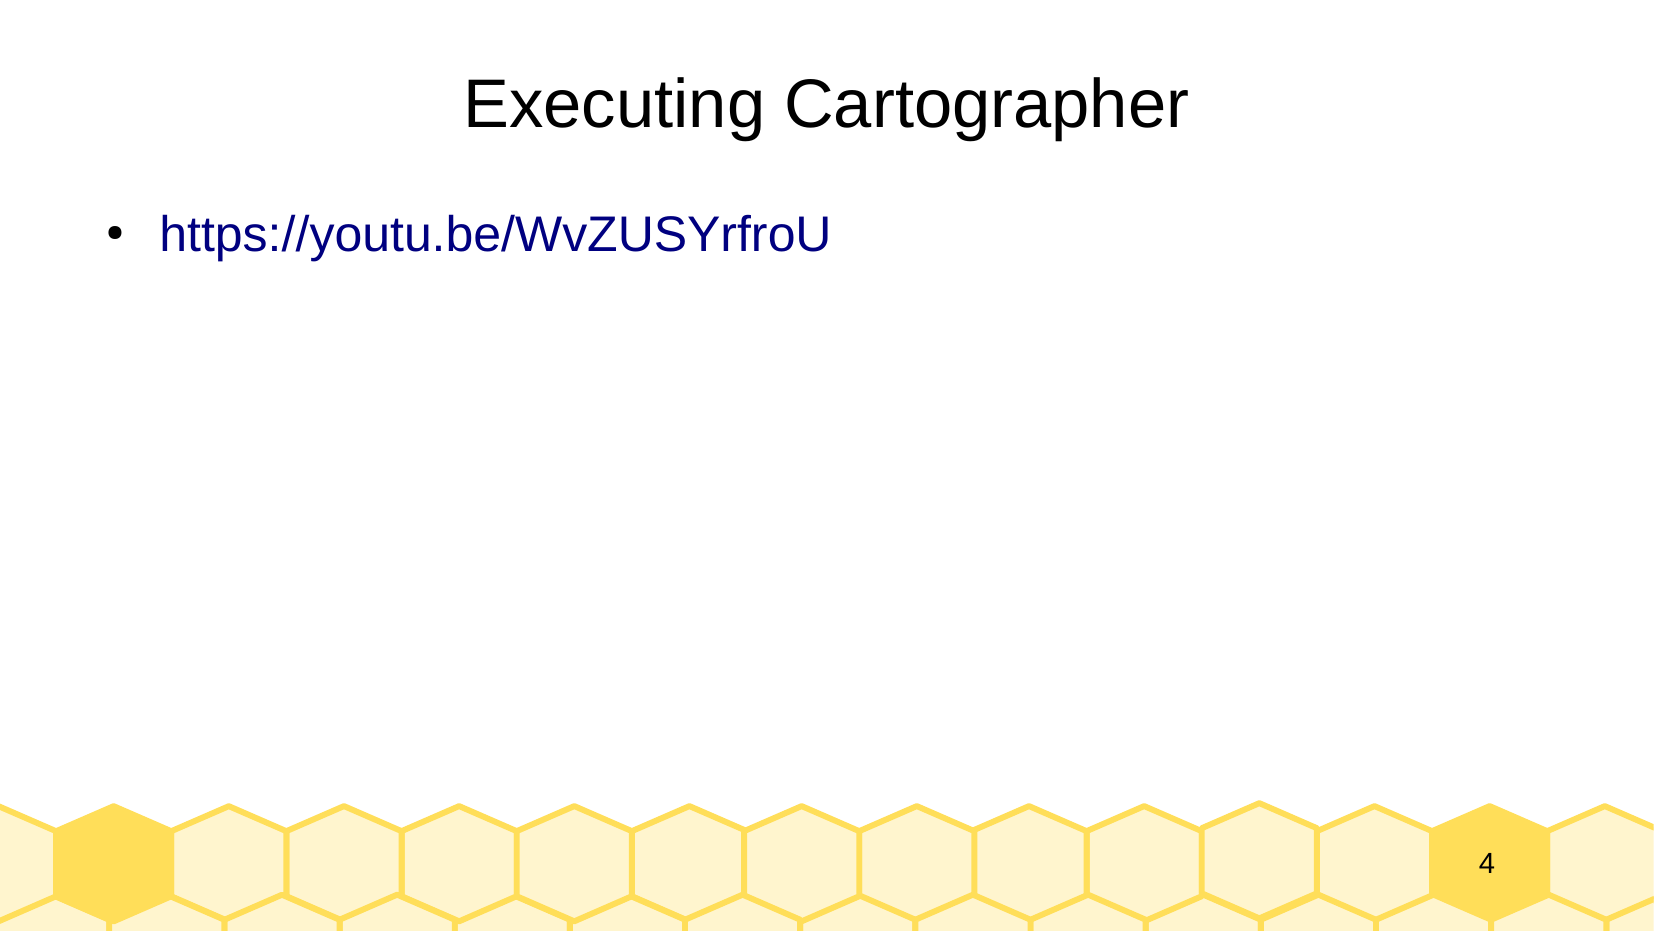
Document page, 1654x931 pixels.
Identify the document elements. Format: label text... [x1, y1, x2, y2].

list https://youtu.be/WvZUSYrfroU [88, 206, 1565, 739]
title Executing Cartographer [88, 29, 1565, 178]
